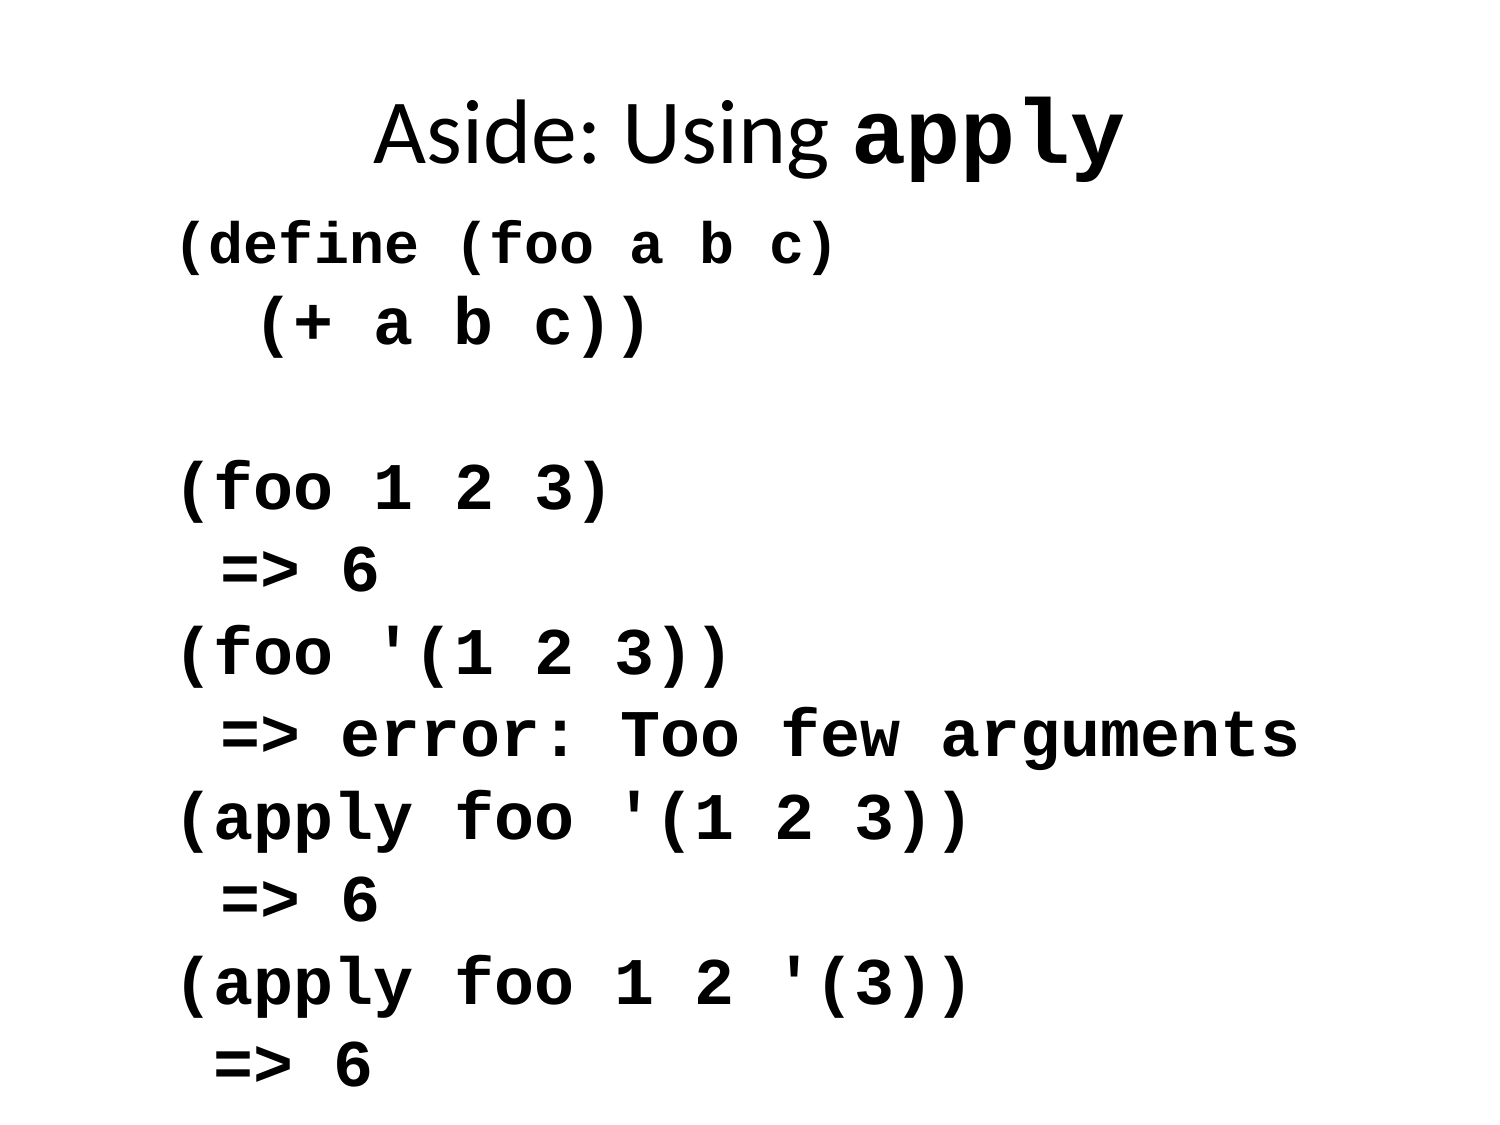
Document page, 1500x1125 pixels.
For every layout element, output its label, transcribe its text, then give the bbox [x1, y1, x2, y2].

list (define (foo a b c) (+ a b c)) (foo 1 2 3) => 6 (foo '(1 2 3)) => error: Too few arguments (apply foo '(1 2 3)) => 6 (apply foo 1 2 '(3)) => 6 [84, 206, 1435, 1125]
title Aside: Using apply [75, 45, 1426, 233]
